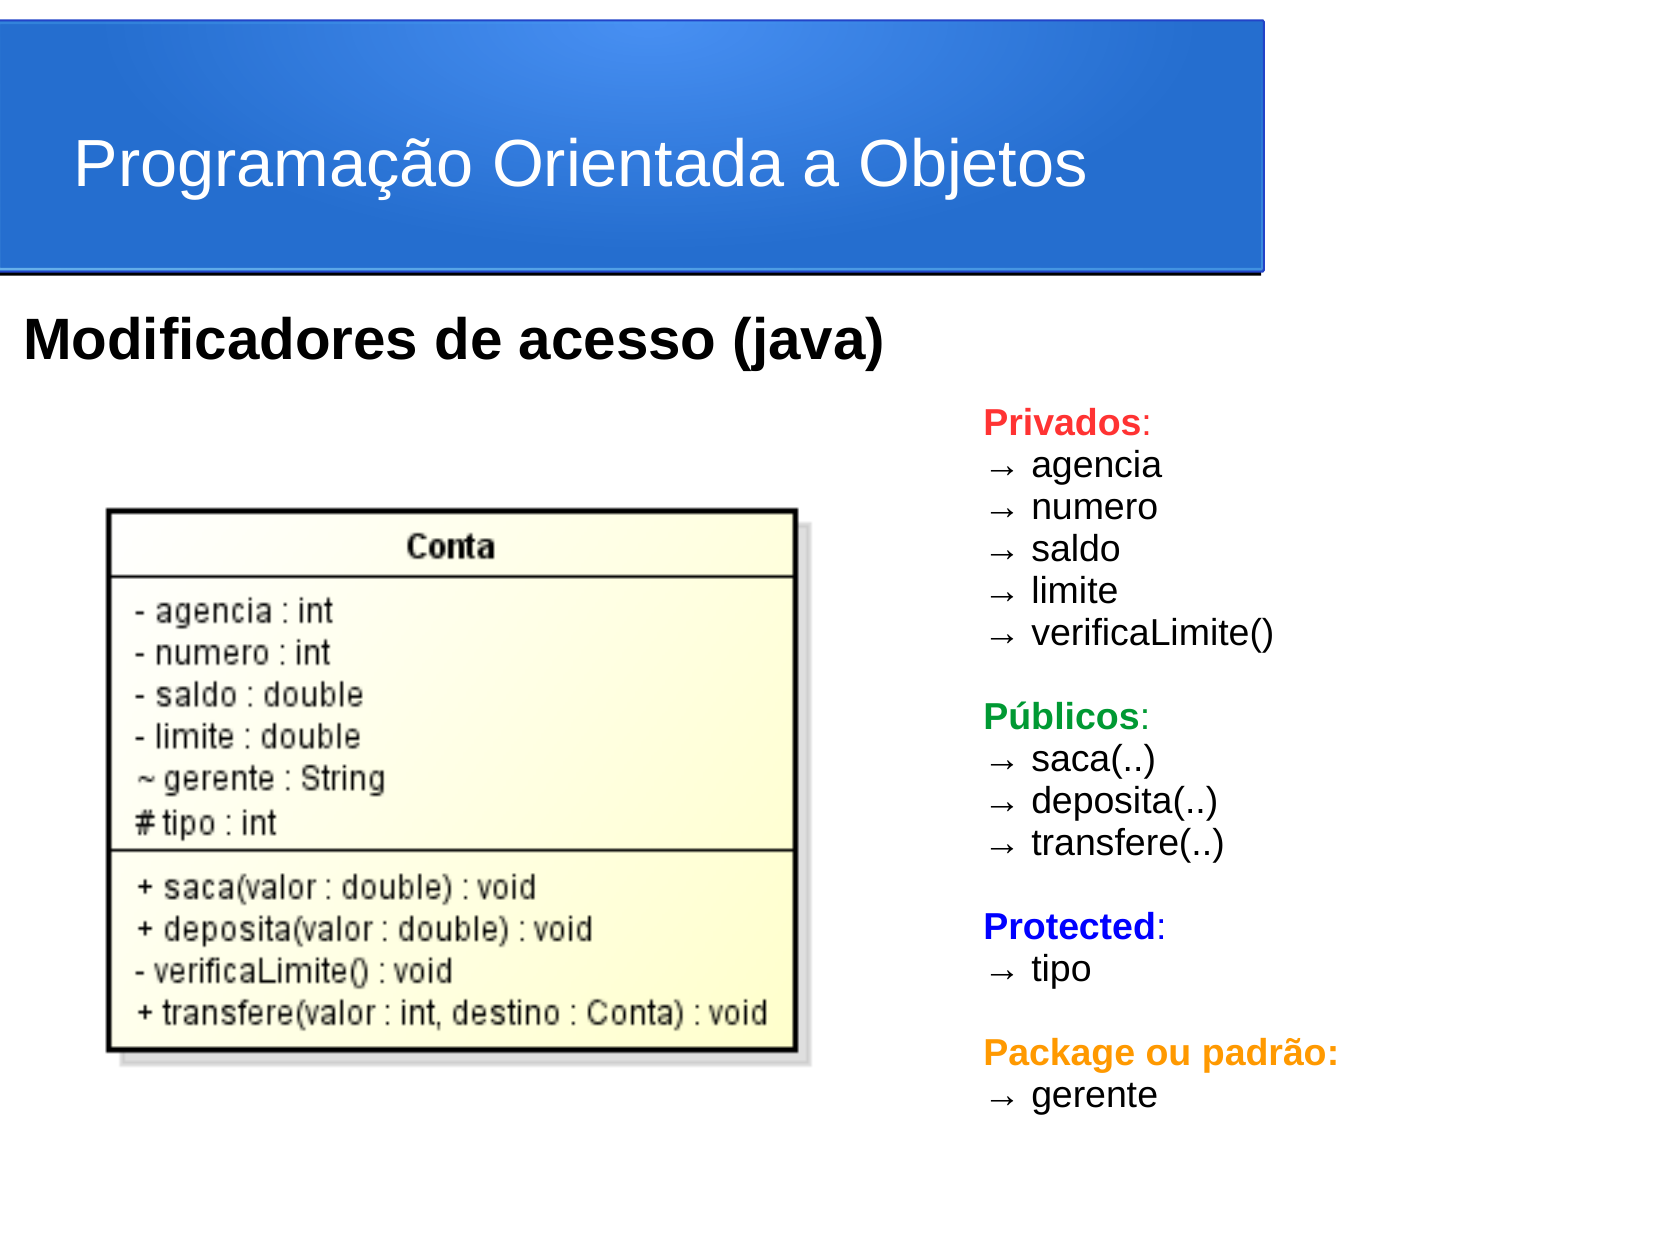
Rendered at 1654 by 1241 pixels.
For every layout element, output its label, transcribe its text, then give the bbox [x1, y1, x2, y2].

text_box Programação Orientada a Objetos [73, 125, 1123, 201]
picture [80, 484, 834, 1087]
text_box Privados: → agencia → numero → saldo → limite → verificaLimite() Públicos: → saca(..) → deposita(..) → transfere(..) Protected: → tipo Package ou padrão: → gerente [968, 394, 1560, 1171]
list Modificadores de acesso (java) [23, 307, 1630, 1193]
